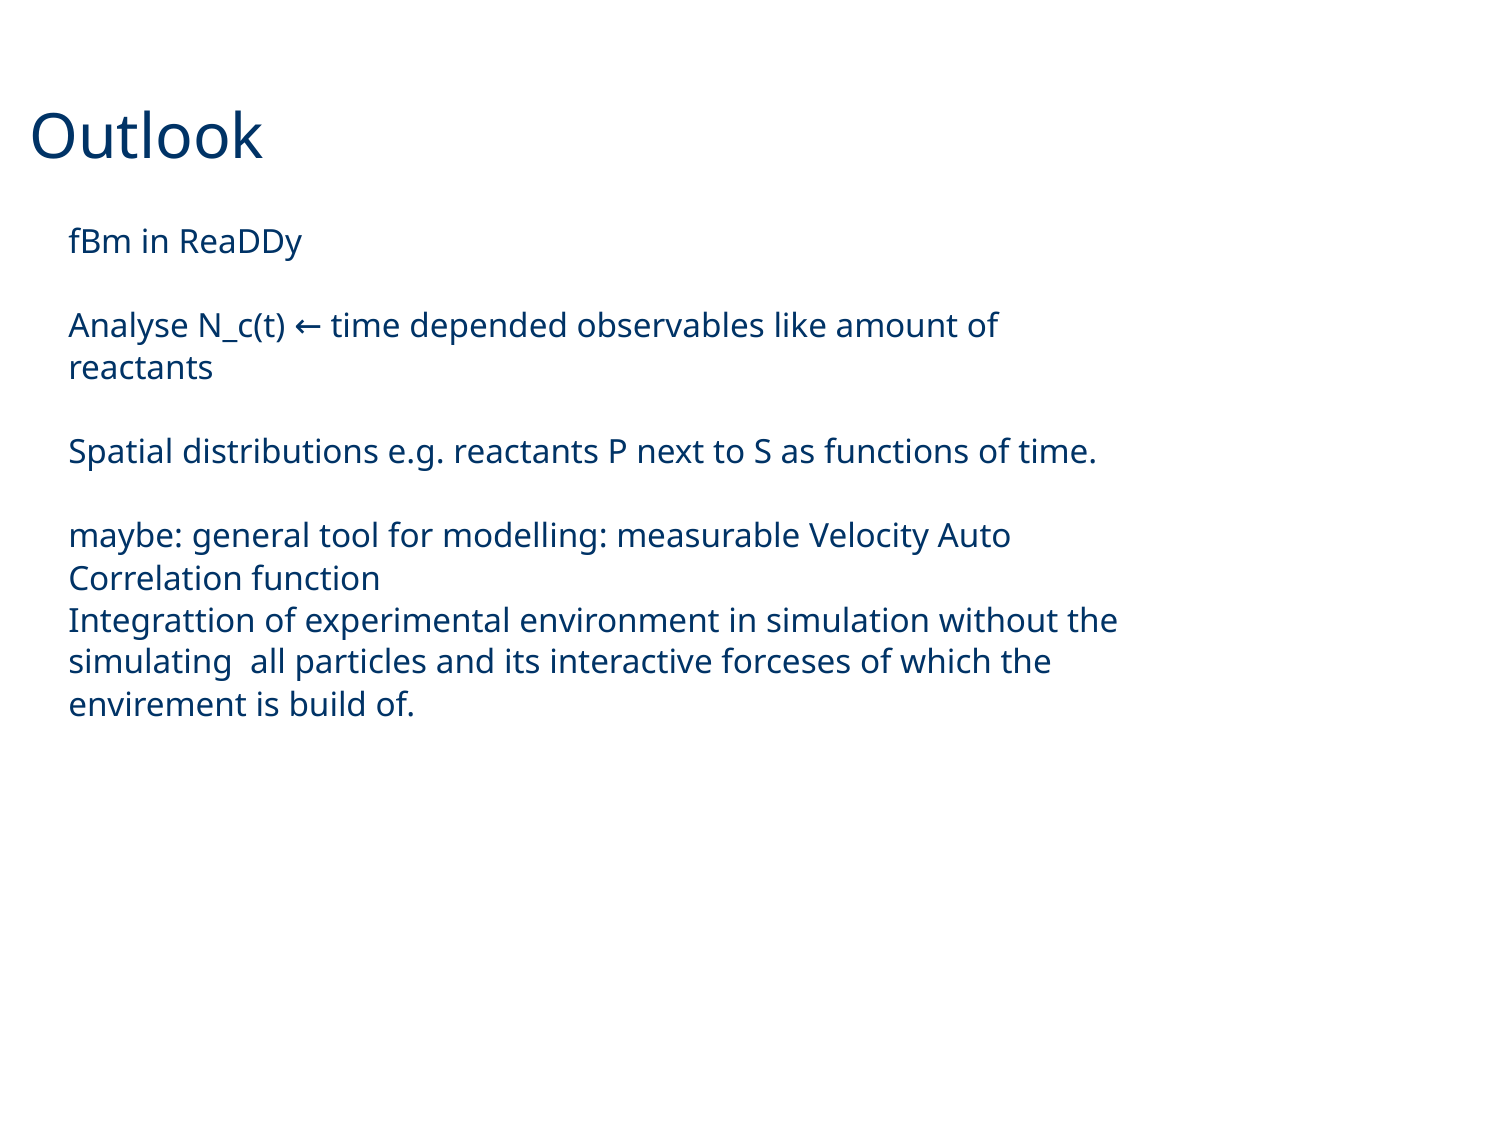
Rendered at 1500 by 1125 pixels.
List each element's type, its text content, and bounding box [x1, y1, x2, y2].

text_box fBm in ReaDDy Analyse N_c(t) ← time depended observables like amount of reactants Spatial distributions e.g. reactants P next to S as functions of time. maybe: general tool for modelling: measurable Velocity Auto Correlation function Integrattion of experimental environment in simulation without the simulating all particles and its interactive forceses of which the envirement is build of. [53, 212, 1170, 1044]
title Outlook [29, 103, 1448, 175]
